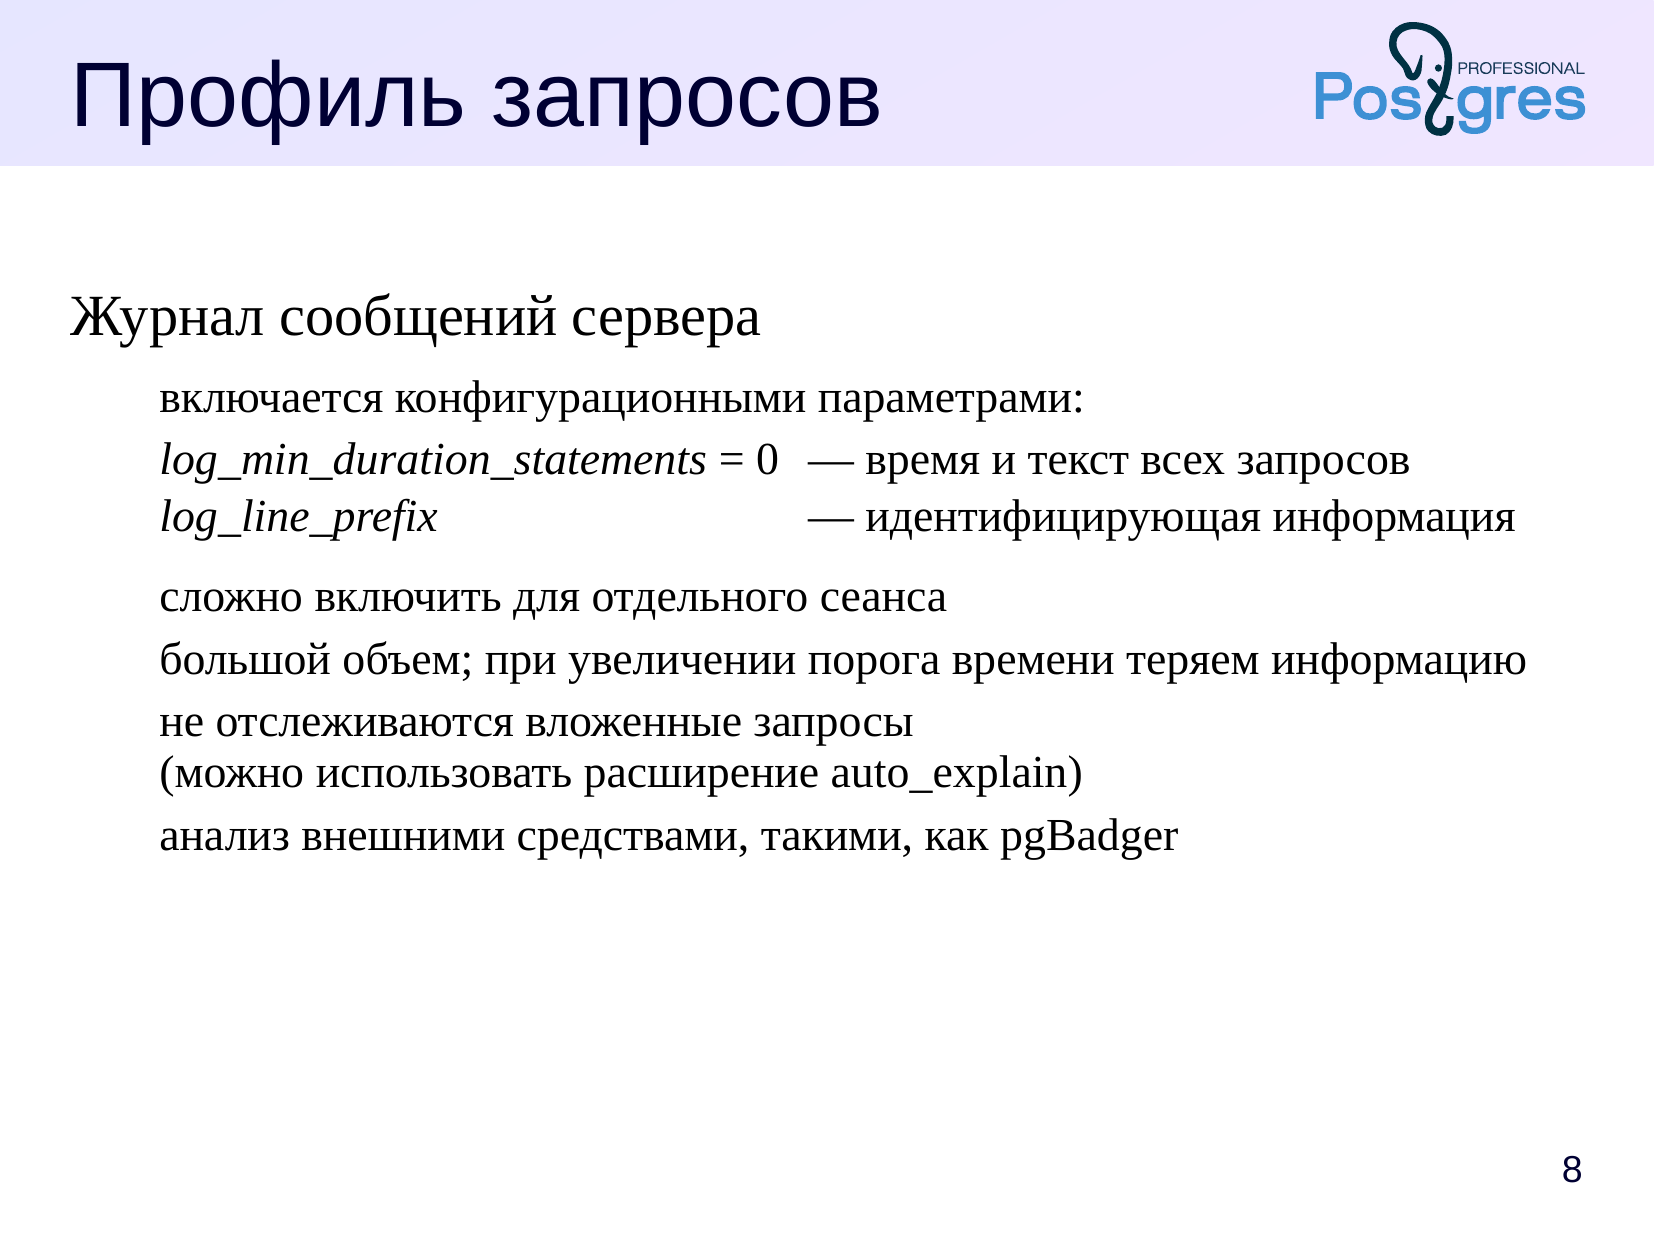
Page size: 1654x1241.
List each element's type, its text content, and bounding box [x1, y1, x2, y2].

title Профиль запросов [70, 43, 1241, 147]
list Журнал сообщений сервера включается конфигурационными параметрами: log_min_duration_statements = 0 — время и текст всех запросов log_line_prefix — идентифицирующая информация сложно включить для отдельного сеанса большой объем; при увеличении порога времени теряем информацию не отслеживаются вложенные запросы (можно использовать расширение auto_explain) анализ внешними средствами, такими, как pgBadger [70, 283, 1583, 1141]
